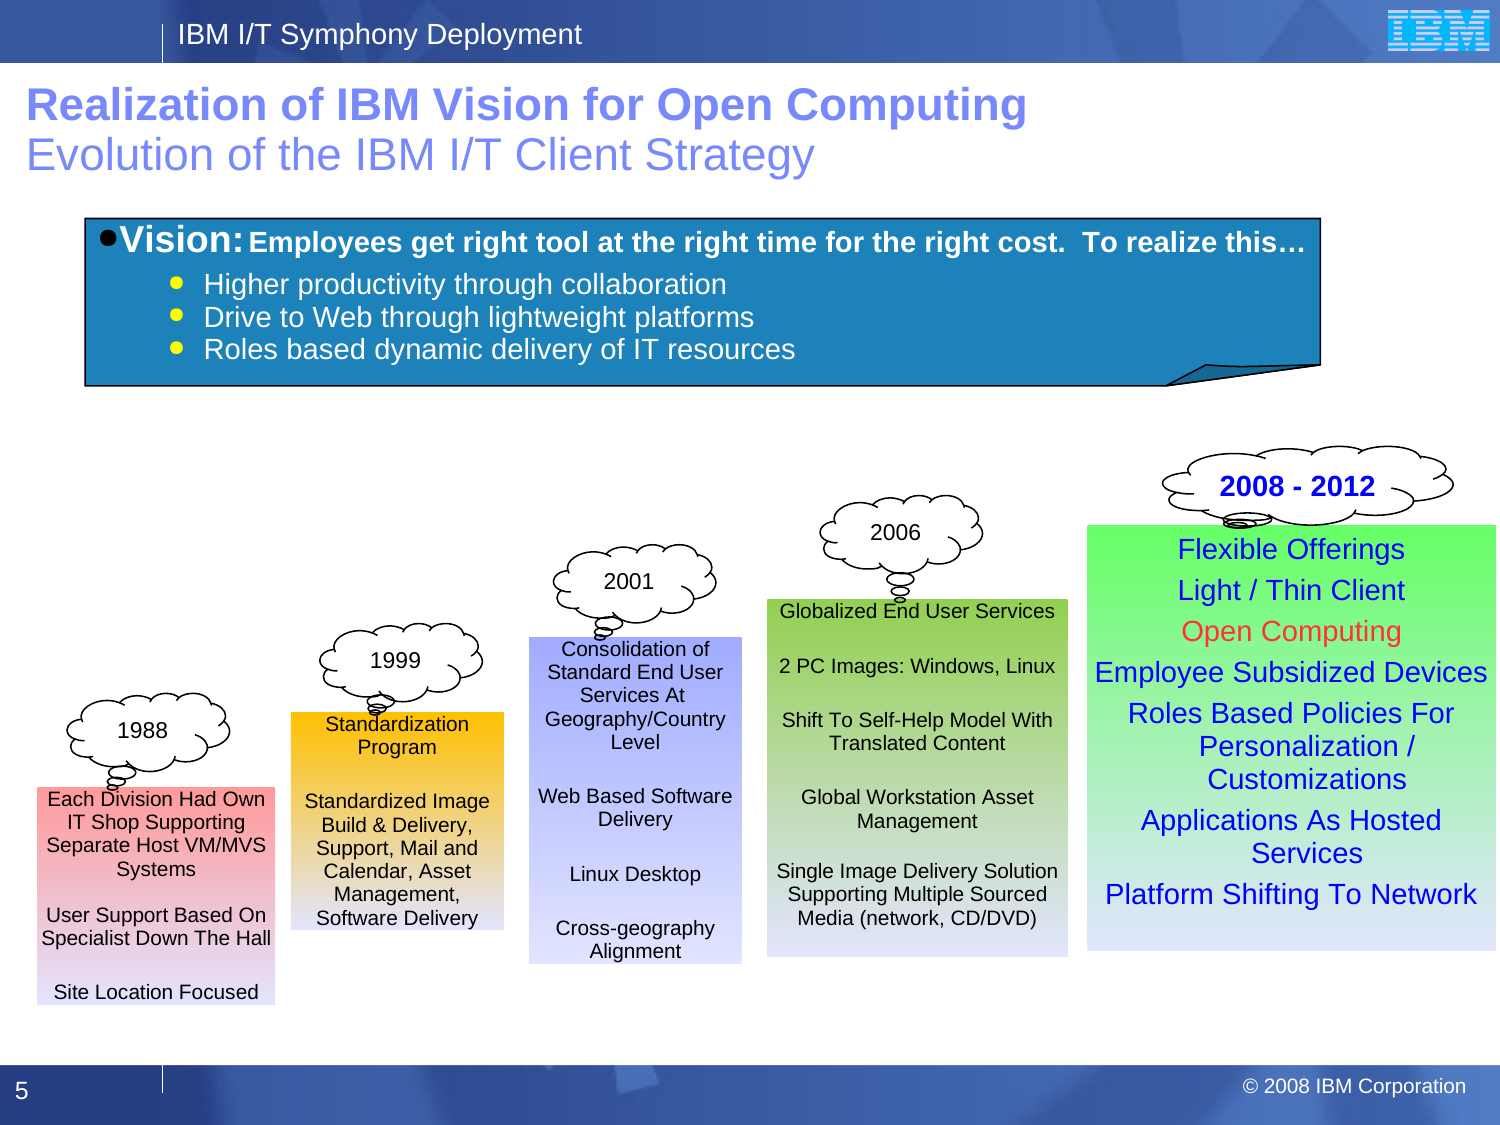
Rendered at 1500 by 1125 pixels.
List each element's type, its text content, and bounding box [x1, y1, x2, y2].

text_box 1988 [67, 693, 230, 791]
text_box Globalized End User Services 2 PC Images: Windows, Linux Shift To Self-Help Model With Translated Content Global Workstation Asset Management Single Image Delivery Solution Supporting Multiple Sourced Media (network, CD/DVD) [767, 599, 1068, 957]
text_box 2001 [553, 544, 716, 641]
text_box Vision: Employees get right tool at the right time for the right cost. To realize this… Higher productivity through collaboration Drive to Web through lightweight platforms Roles based dynamic delivery of IT resources [85, 218, 1321, 386]
text_box Standardization Program Standardized Image Build & Delivery, Support, Mail and Calendar, Asset Management, Software Delivery [290, 712, 504, 930]
text_box 1 [0, 1068, 166, 1122]
text_box Each Division Had Own IT Shop Supporting Separate Host VM/MVS Systems User Support Based On Specialist Down The Hall Site Location Focused [37, 787, 276, 1005]
text_box 2008 - 2012 [1162, 446, 1454, 529]
text_box 1999 [319, 623, 483, 716]
title Realization of IBM Vision for Open Computing Evolution of the IBM I/T Client Strategy [10, 74, 1450, 267]
text_box Flexible Offerings Light / Thin Client Open Computing Employee Subsidized Devices Roles Based Policies For Personalization / Customizations Applications As Hosted Services Platform Shifting To Network [1087, 525, 1496, 951]
text_box 2006 [820, 495, 983, 596]
text_box Consolidation of Standard End User Services At Geography/Country Level Web Based Software Delivery Linux Desktop Cross-geography Alignment [529, 637, 742, 964]
